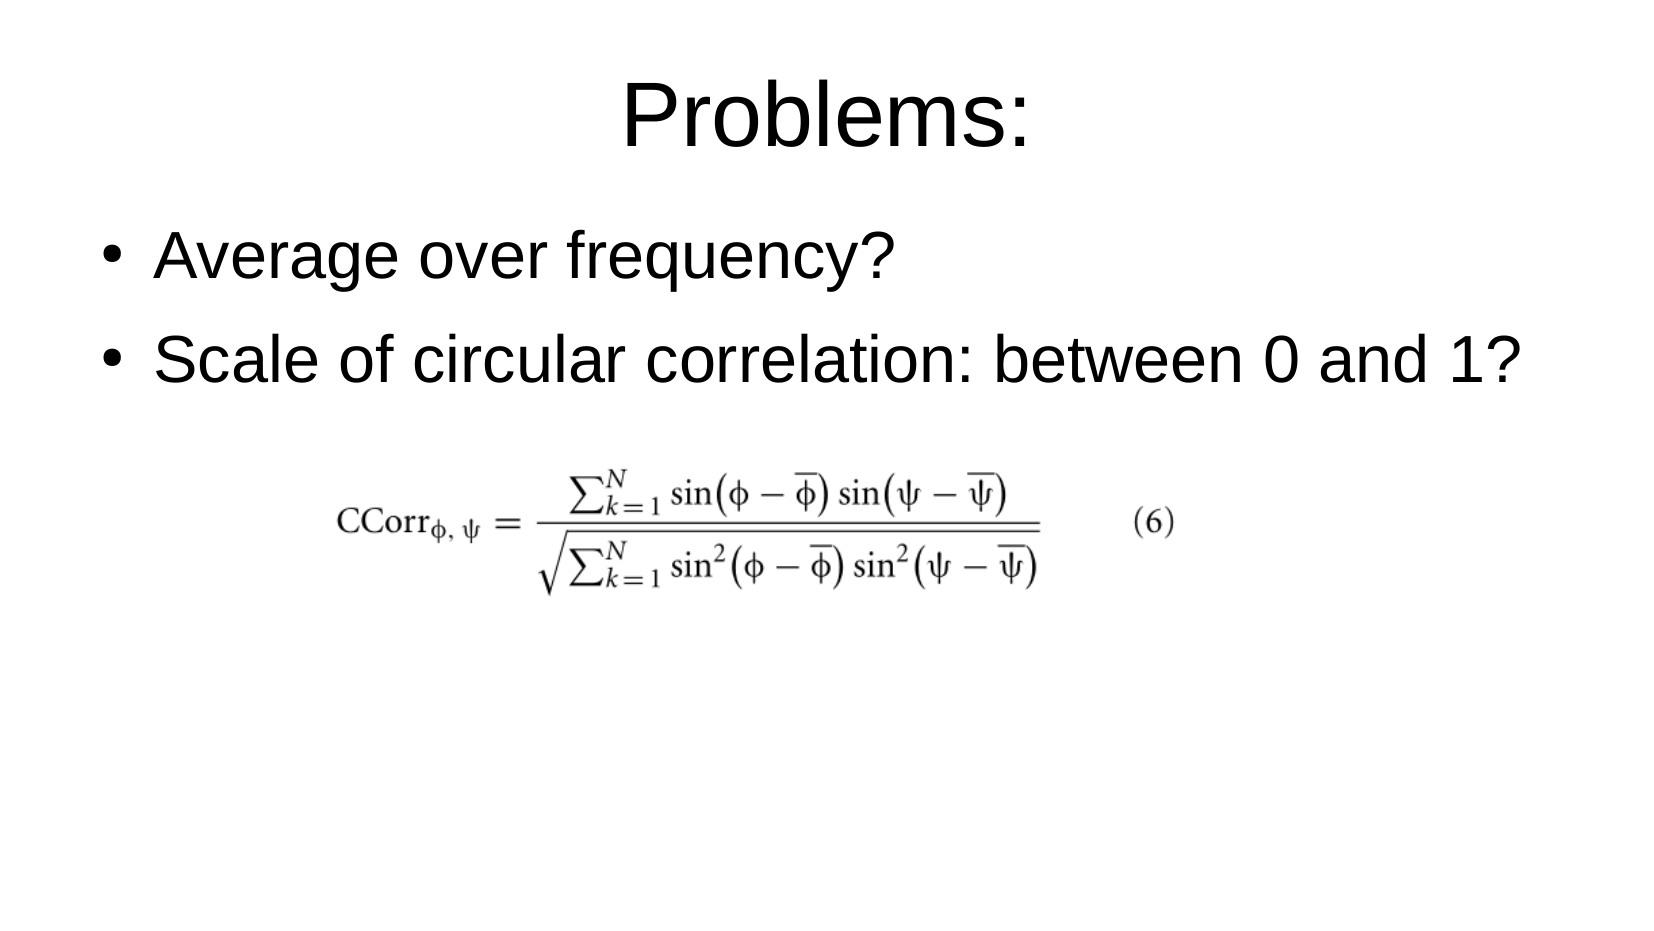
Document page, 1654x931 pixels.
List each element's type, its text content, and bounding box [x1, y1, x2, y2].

picture [299, 441, 1211, 621]
list Average over frequency? Scale of circular correlation: between 0 and 1? [82, 217, 1571, 758]
title Problems: [82, 37, 1571, 193]
